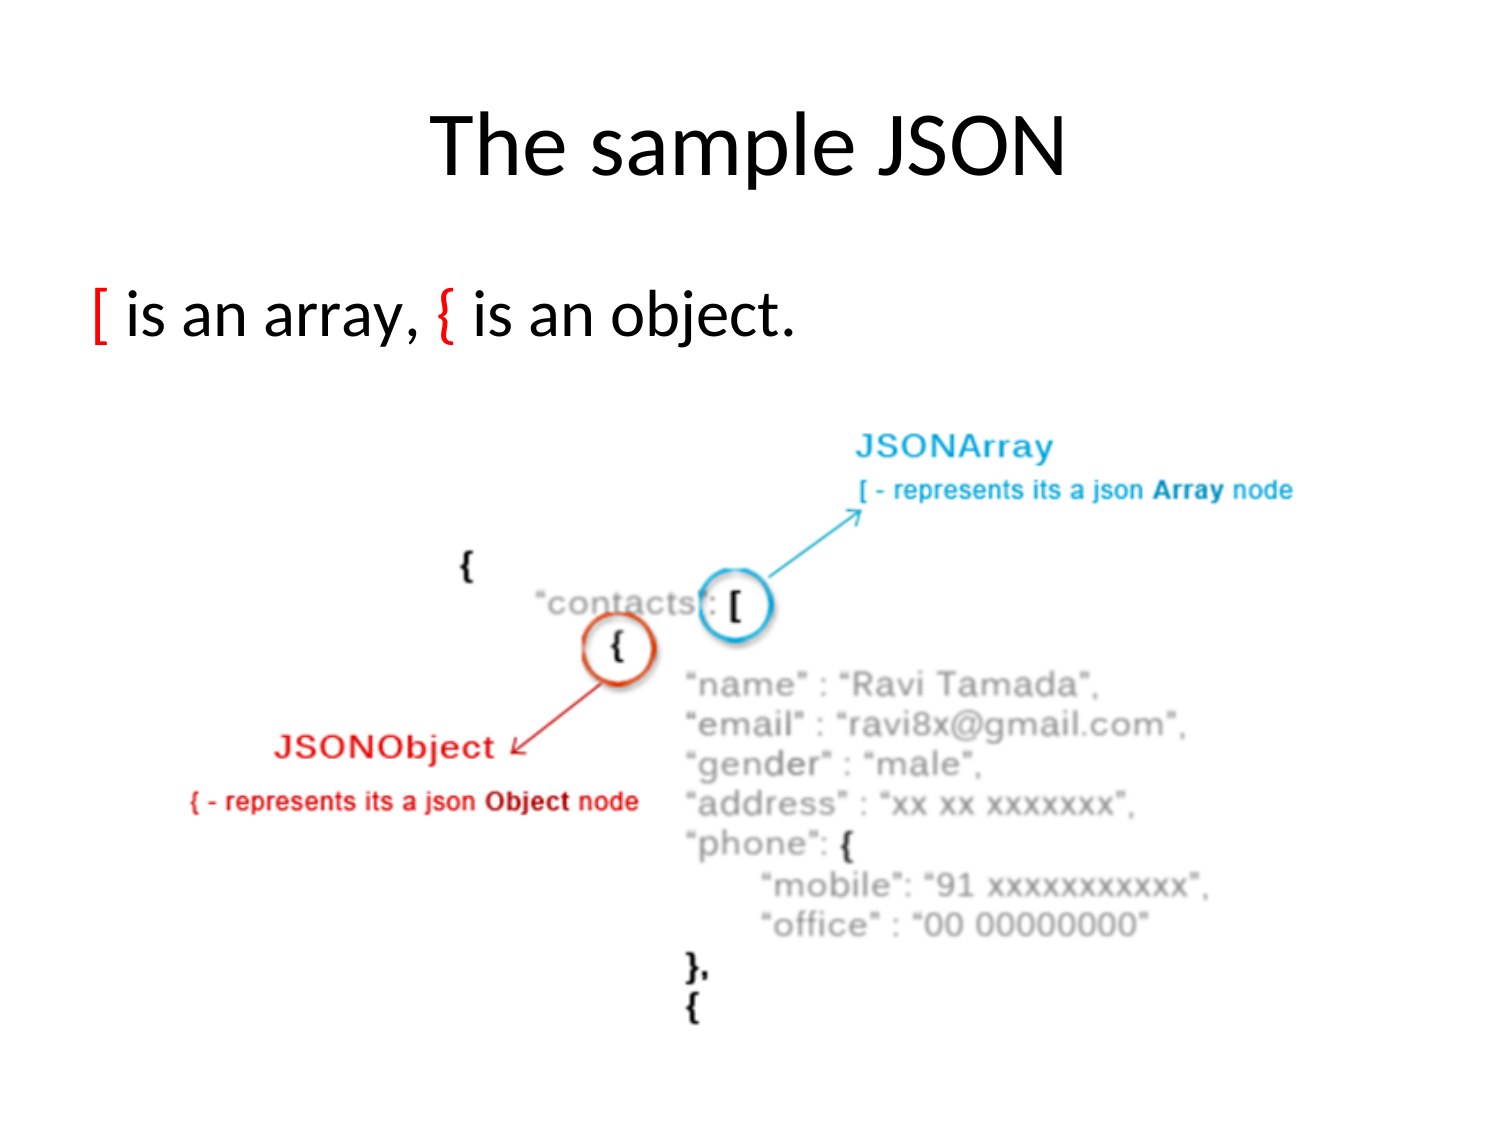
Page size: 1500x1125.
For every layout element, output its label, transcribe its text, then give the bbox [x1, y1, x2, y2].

title The sample JSON [75, 45, 1426, 233]
list [ is an array, { is an object. [75, 262, 1426, 1005]
picture [159, 397, 1314, 1059]
